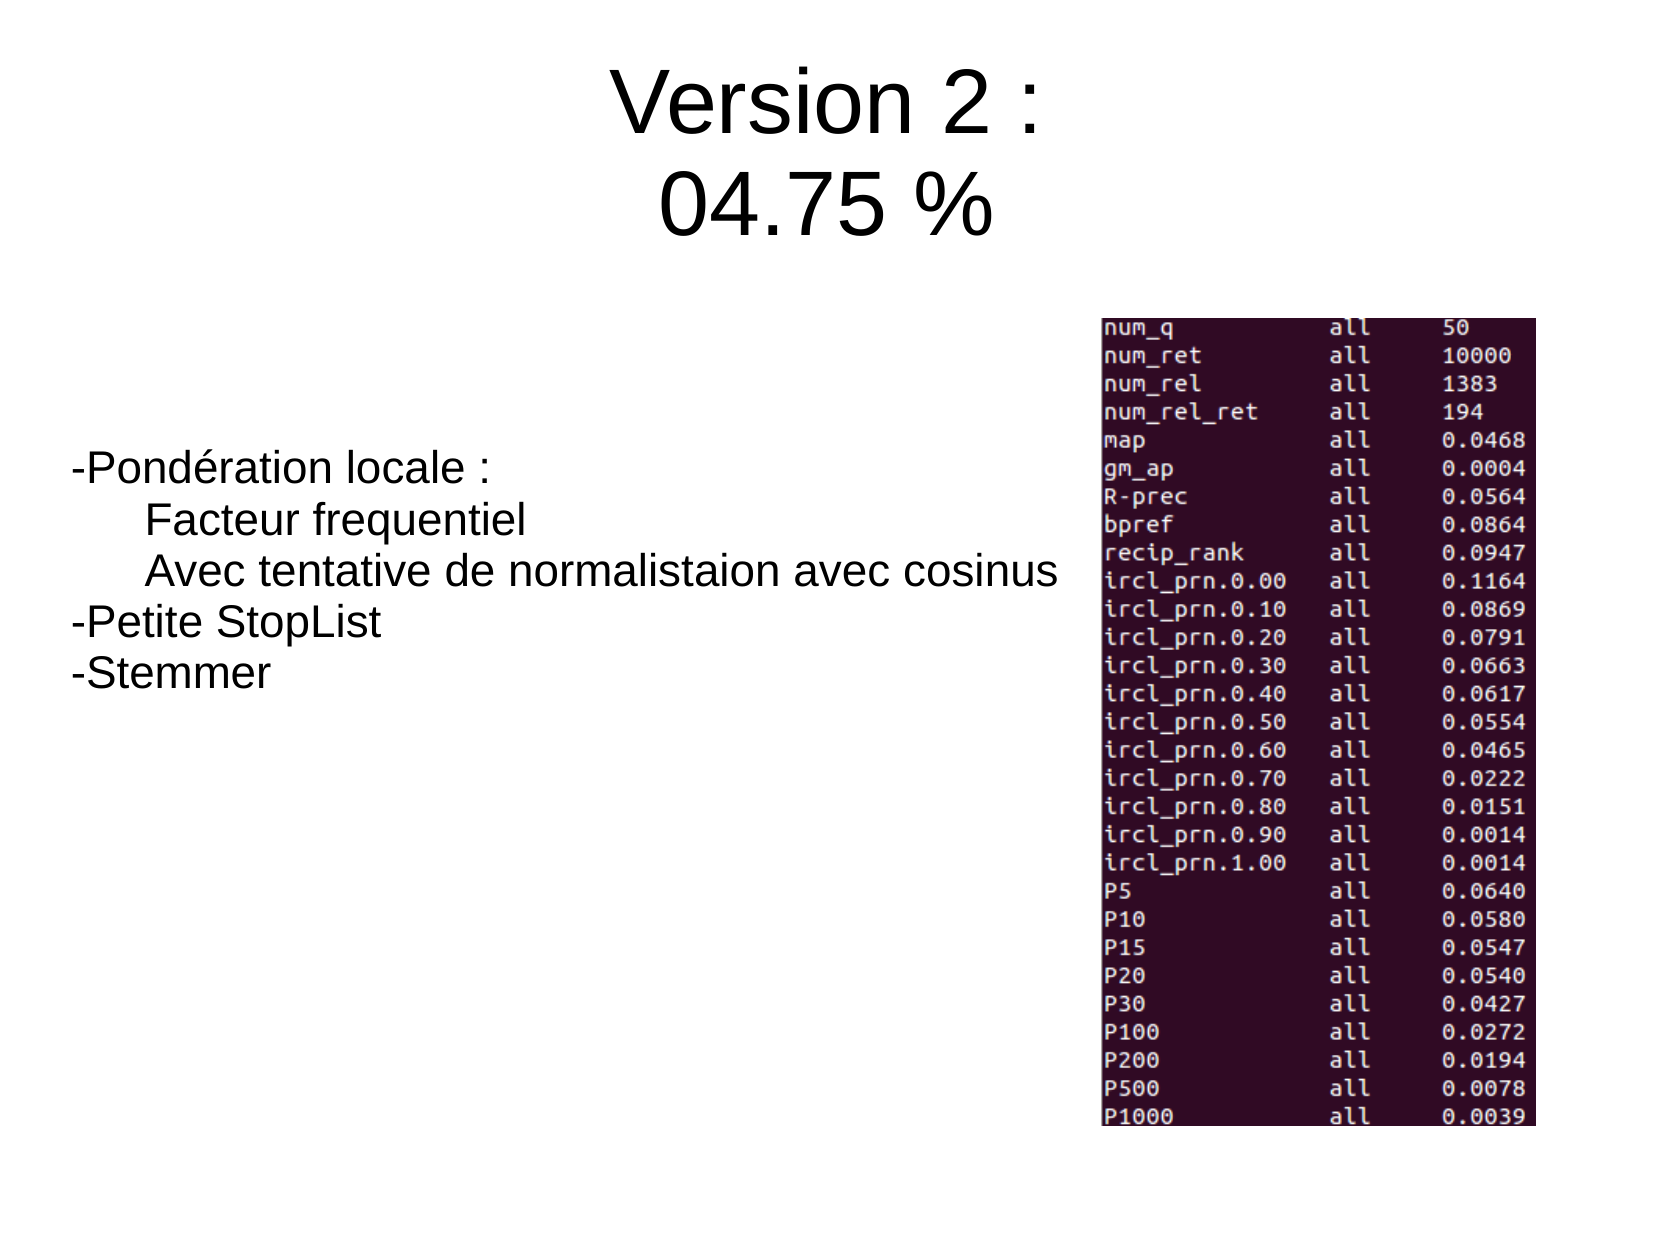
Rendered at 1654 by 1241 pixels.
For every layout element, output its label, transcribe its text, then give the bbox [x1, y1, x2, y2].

picture [1101, 318, 1536, 1126]
text_box -Pondération locale : Facteur frequentiel Avec tentative de normalistaion avec cosinus -Petite StopList -Stemmer [70, 330, 1063, 1170]
title Version 2 : 04.75 % [82, 49, 1571, 257]
